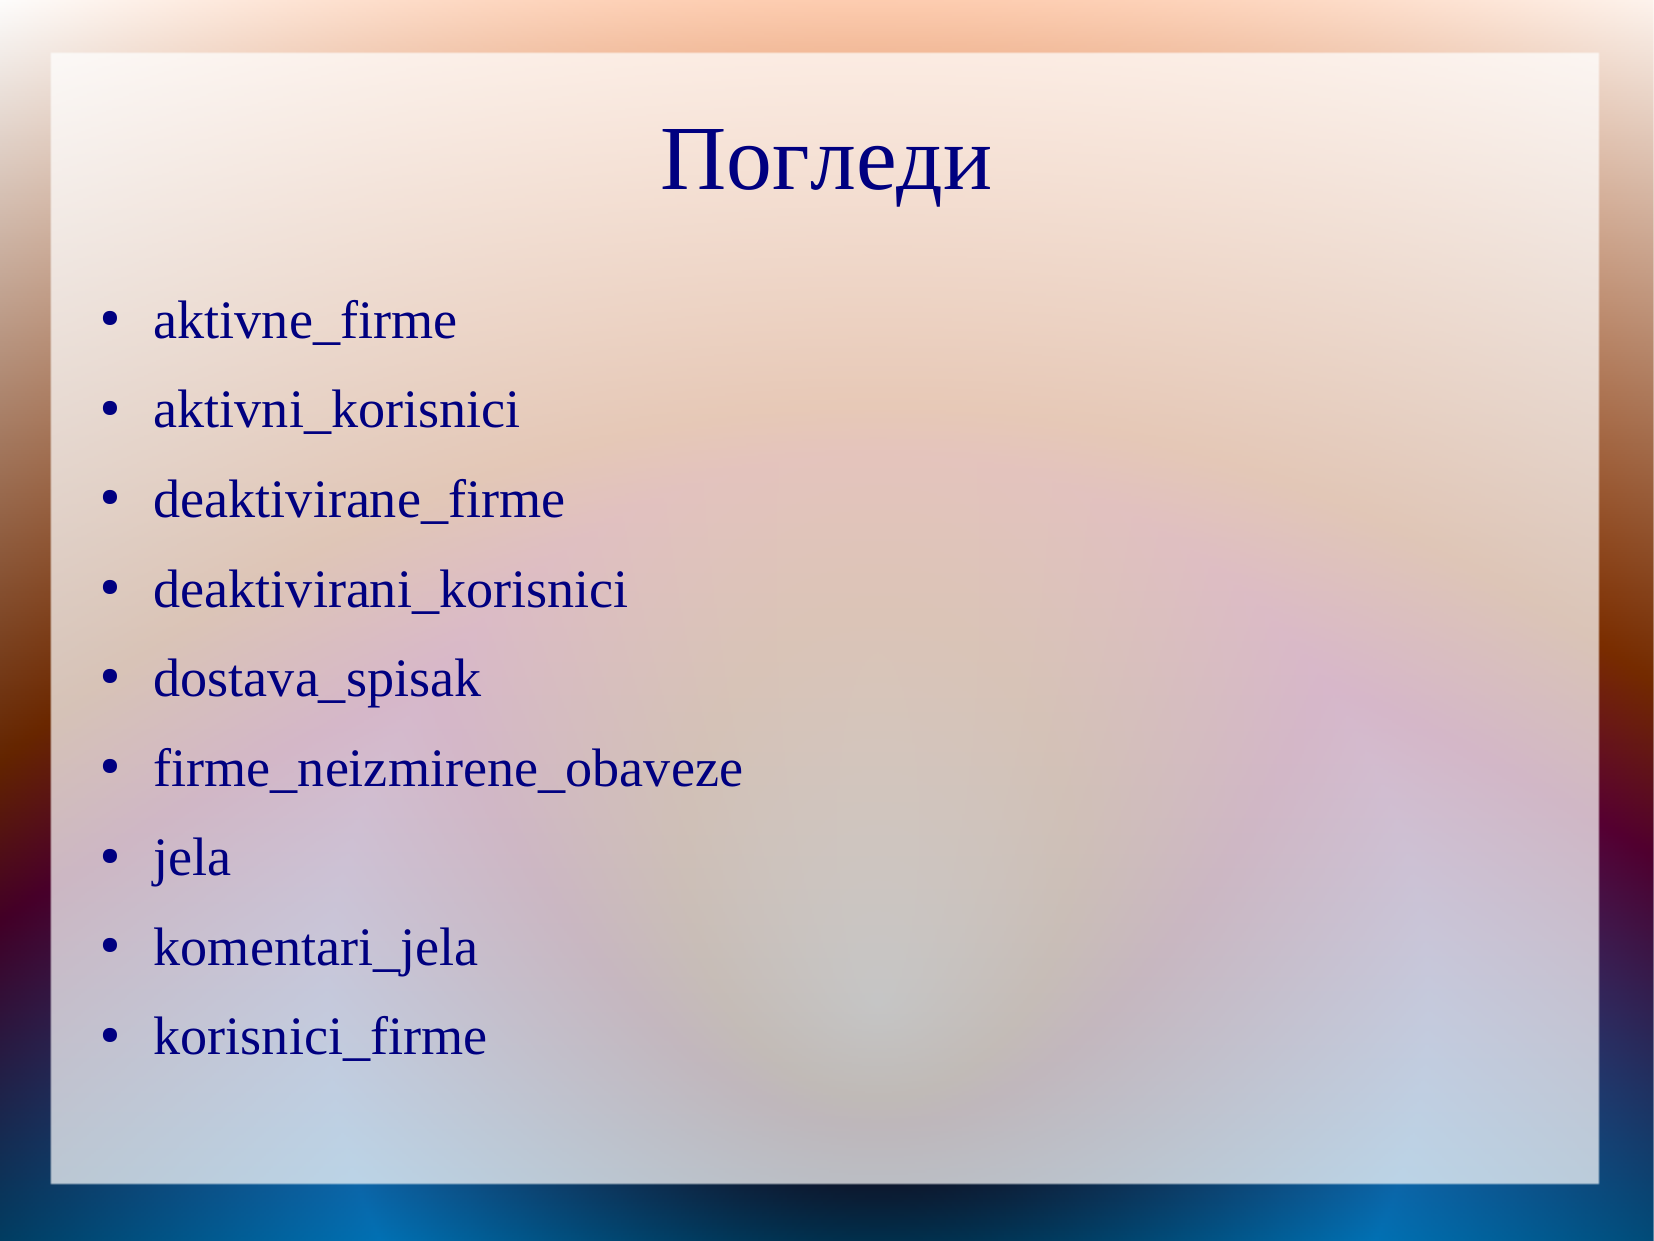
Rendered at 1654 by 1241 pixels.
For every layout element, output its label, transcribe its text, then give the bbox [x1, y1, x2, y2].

list aktivne_firme aktivni_korisnici deaktivirane_firme deaktivirani_korisnici dostava_spisak firme_neizmirene_obaveze јela komentari_jela korisnici_firme [82, 290, 1571, 1076]
title Погледи [82, 55, 1571, 263]
picture [0, 0, 1654, 1241]
